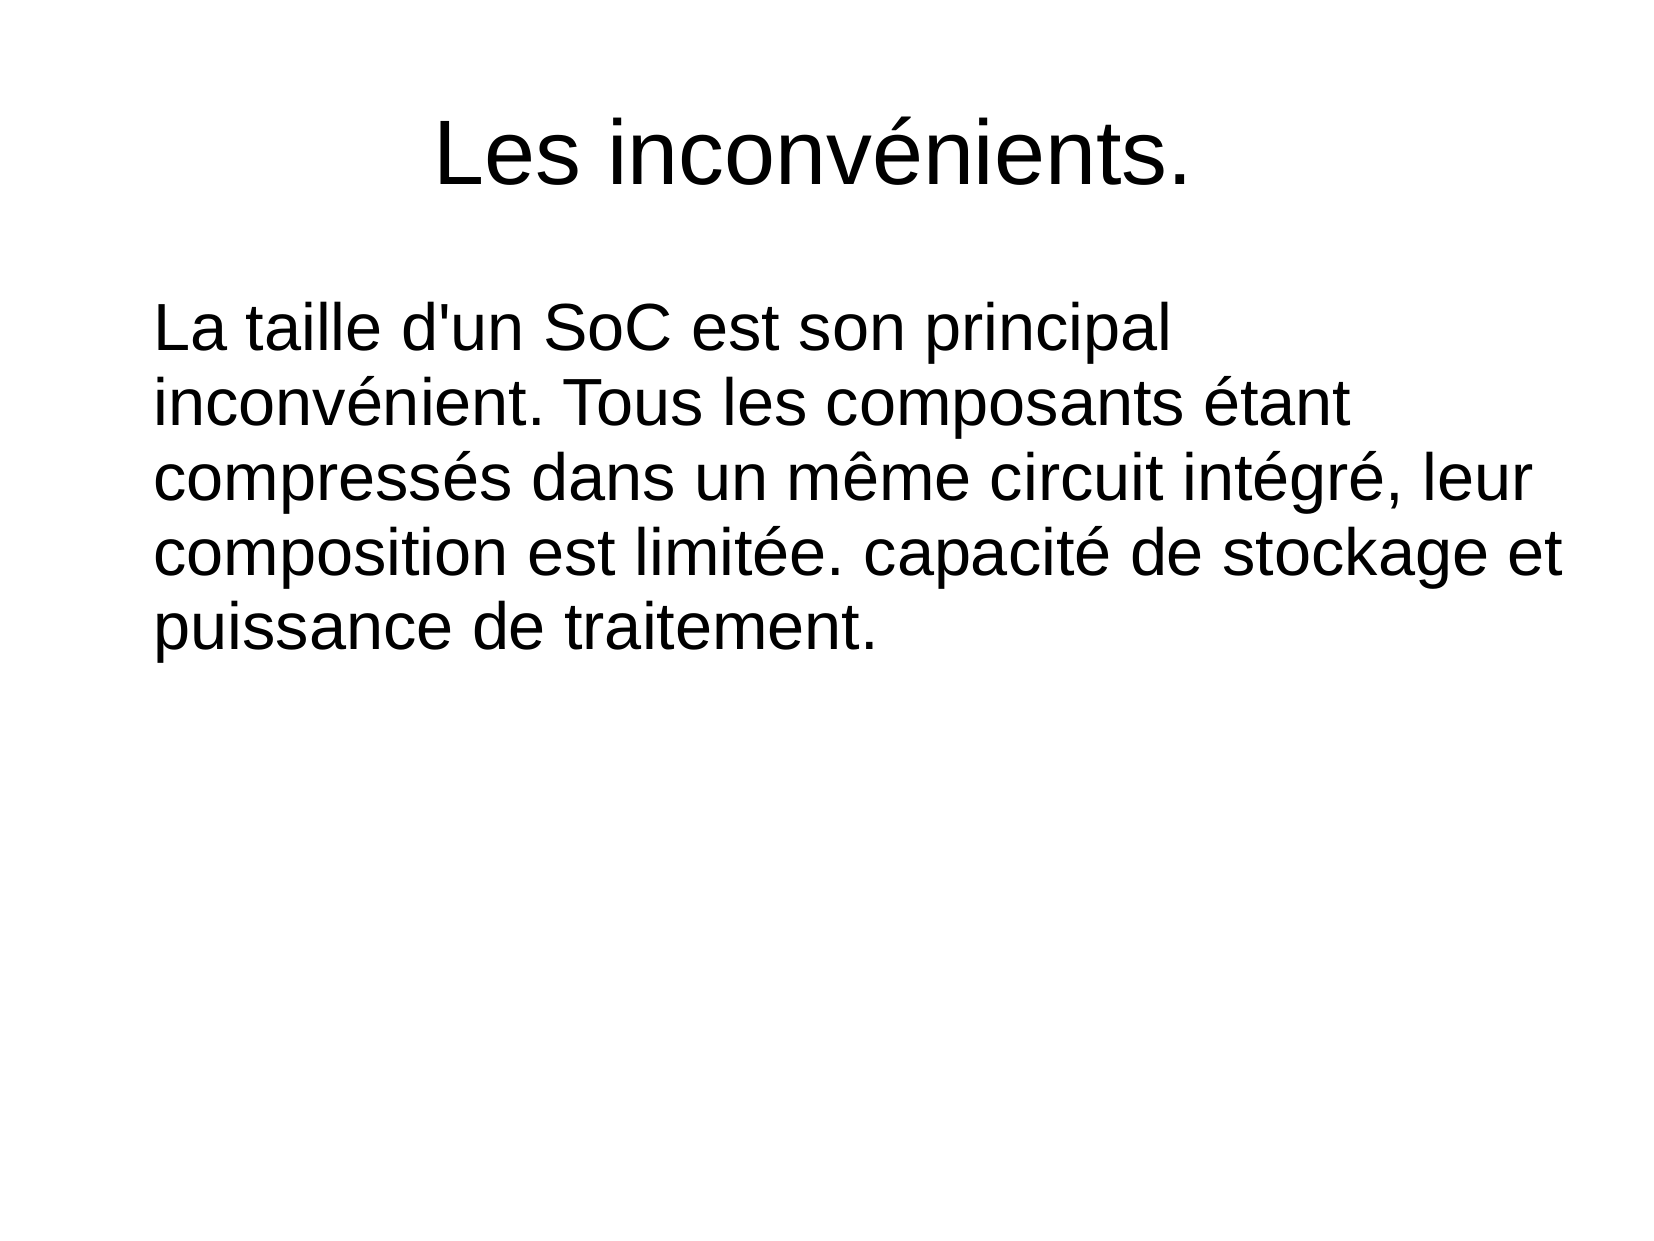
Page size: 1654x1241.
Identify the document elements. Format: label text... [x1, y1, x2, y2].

list La taille d'un SoC est son principal inconvénient. Tous les composants étant compressés dans un même circuit intégré, leur composition est limitée. capacité de stockage et puissance de traitement. [82, 290, 1571, 1109]
title Les inconvénients. [82, 49, 1571, 257]
